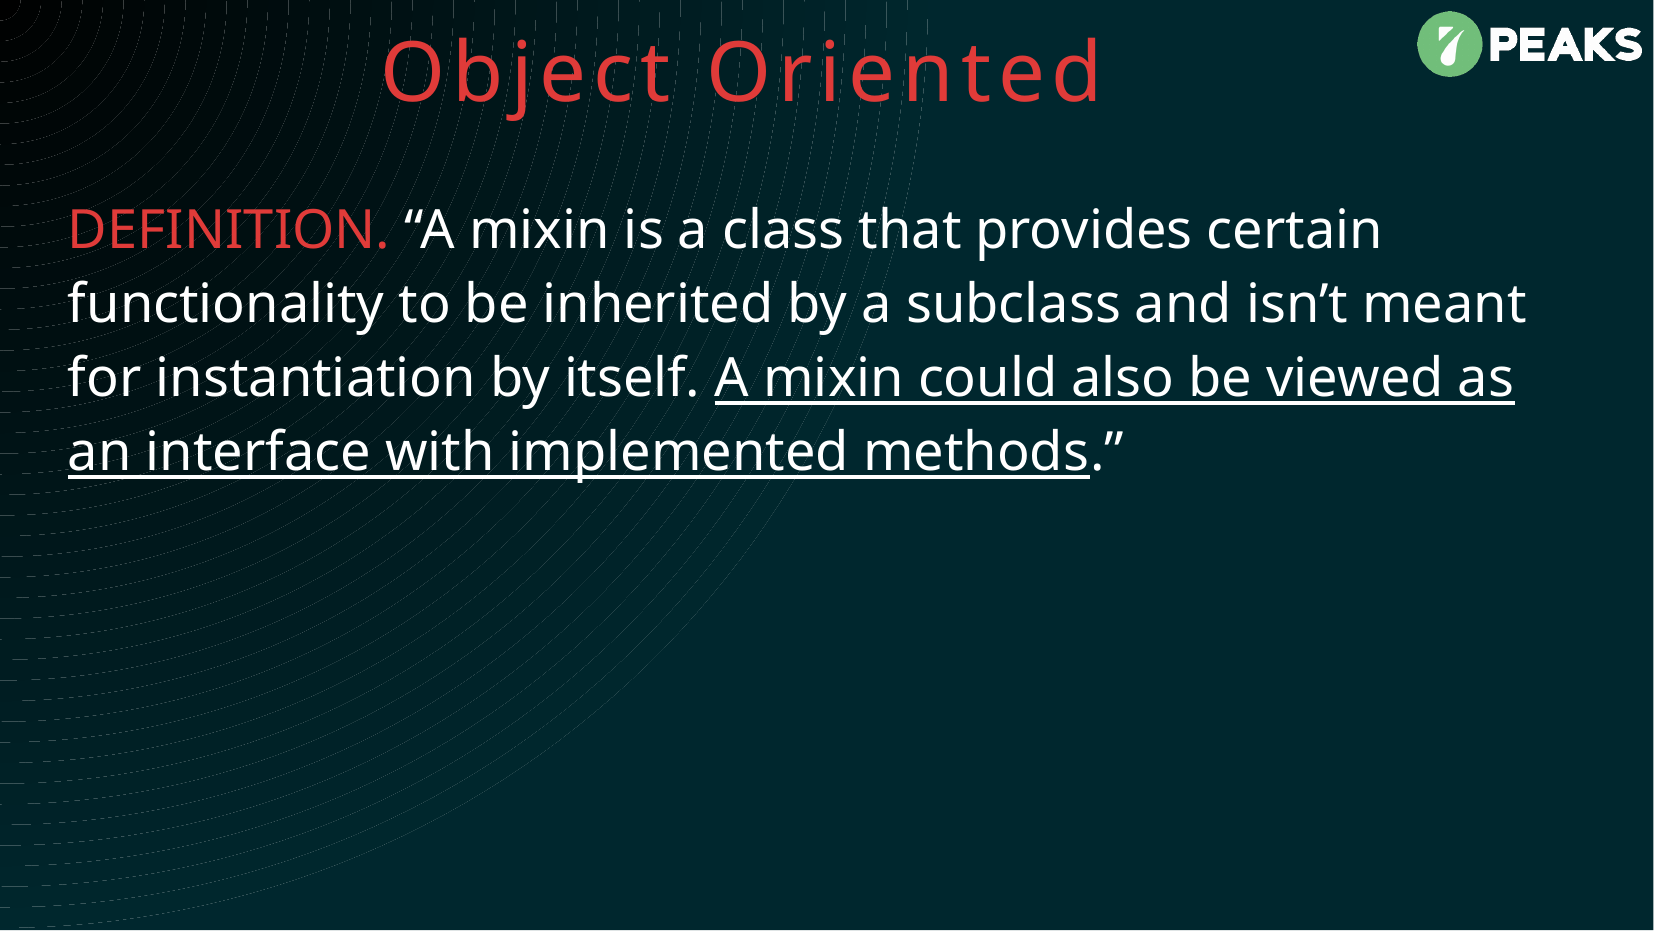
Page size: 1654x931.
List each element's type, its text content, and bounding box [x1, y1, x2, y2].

text_box DEFINITION. “A mixin is a class that provides certain functionality to be inherited by a subclass and isn’t meant for instantiation by itself. A mixin could also be viewed as an interface with implemented methods.” [53, 183, 1565, 843]
text_box Object Oriented [366, 4, 1258, 148]
picture [1417, 11, 1642, 77]
